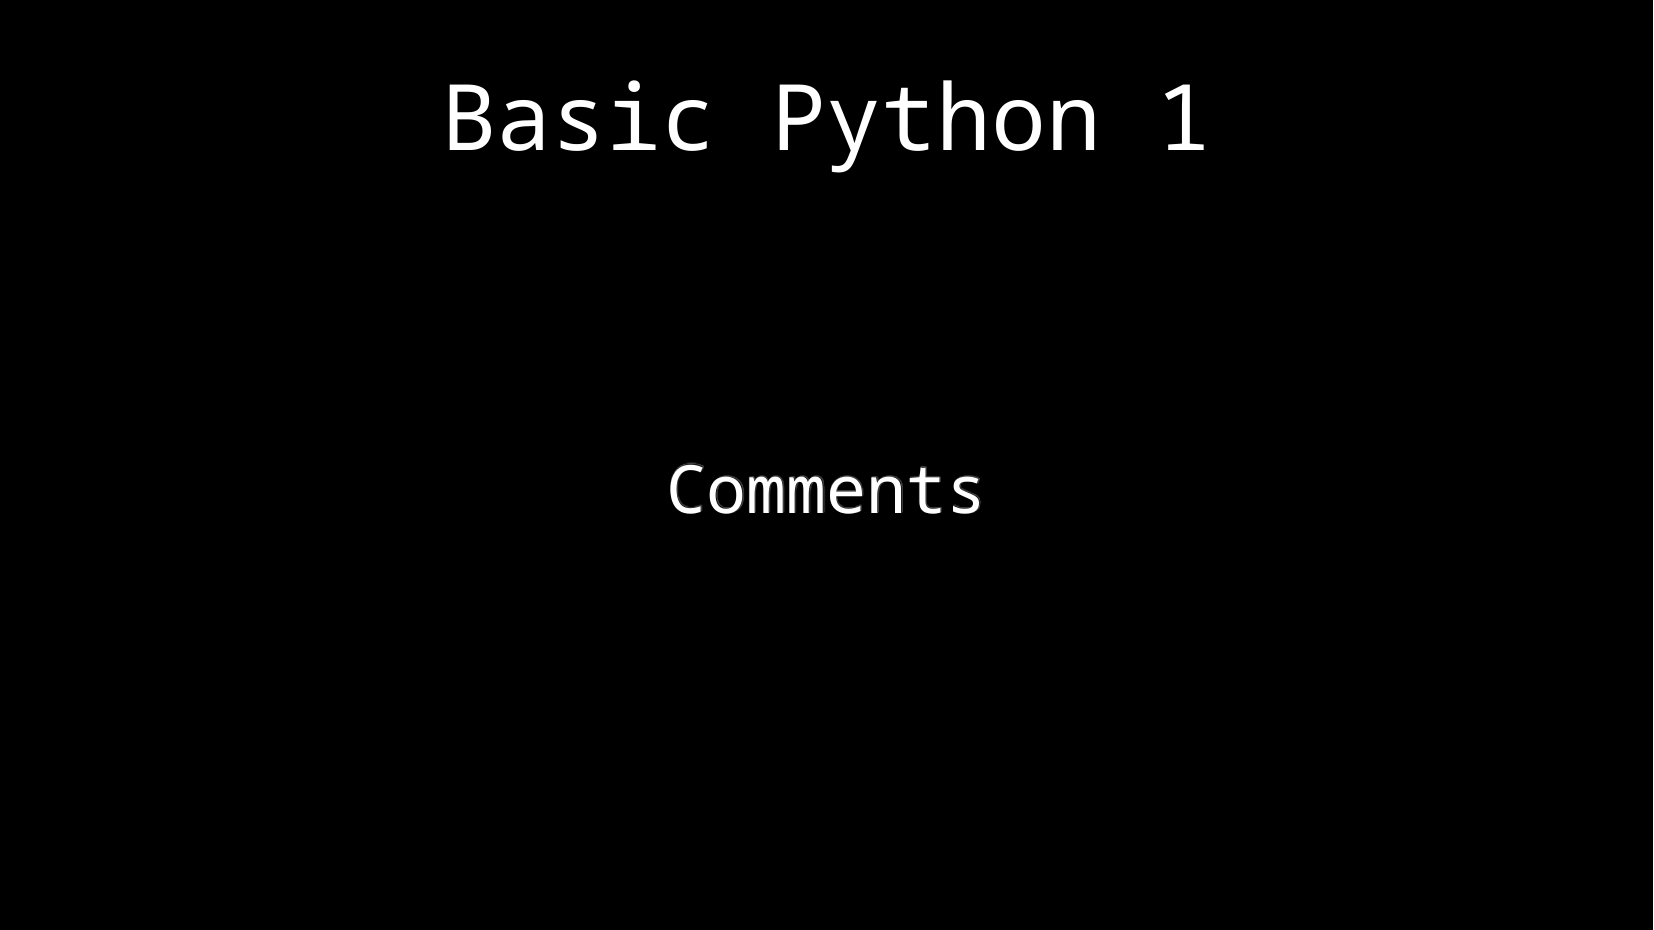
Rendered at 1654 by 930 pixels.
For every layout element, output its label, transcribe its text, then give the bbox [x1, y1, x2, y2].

title Basic Python 1 [82, 37, 1571, 193]
subtitle Comments [82, 217, 1571, 757]
